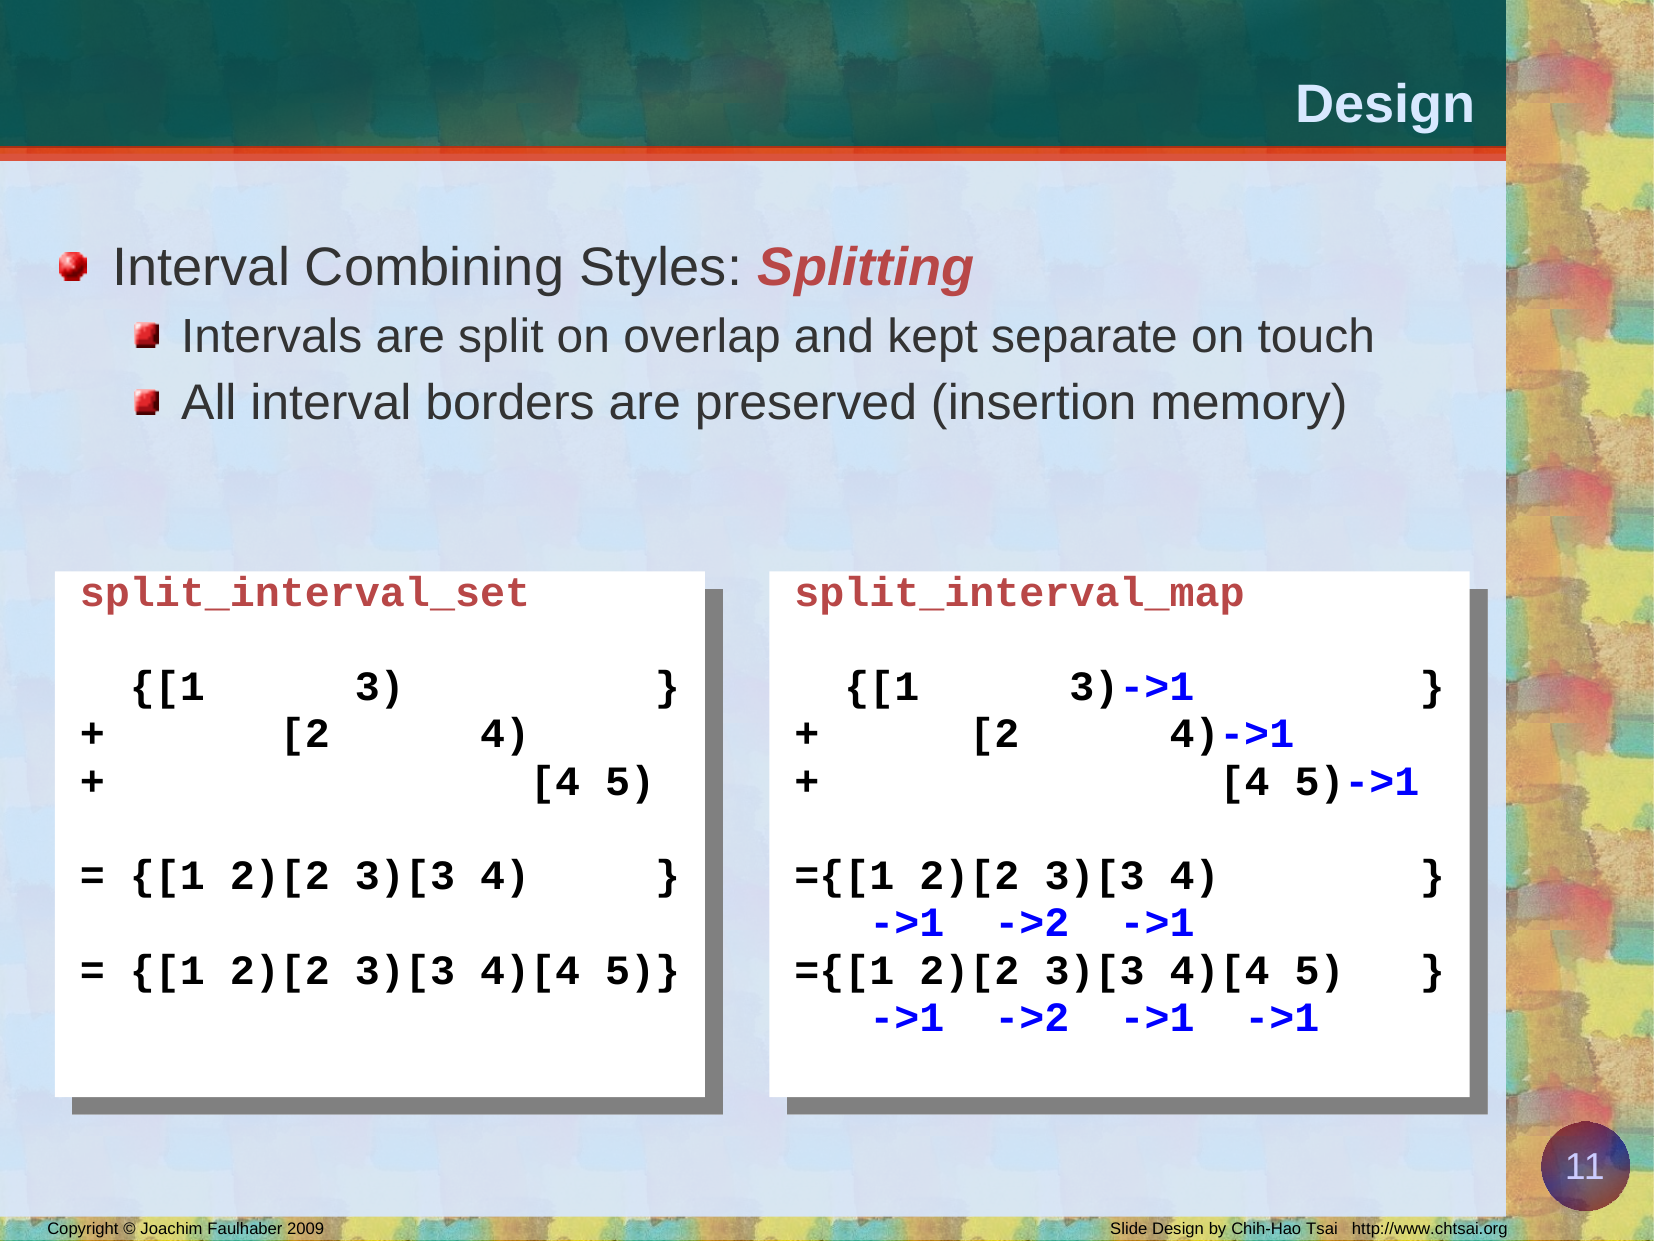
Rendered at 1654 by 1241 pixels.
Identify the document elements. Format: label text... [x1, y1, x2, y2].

text_box split_interval_set {[1 3) } + [2 4) + [4 5) = {[1 2)[2 3)[3 4) } = {[1 2)[2 3)[3 4)[4 5)} [54, 571, 705, 1098]
text_box split_interval_map {[1 3)->1 } + [2 4)->1 + [4 5)->1 ={[1 2)[2 3)[3 4) } ->1 ->2 ->1 ={[1 2)[2 3)[3 4)[4 5) } ->1 ->2 ->1 ->1 [769, 571, 1470, 1098]
title Design [29, 59, 1477, 148]
list Interval Combining Styles: Splitting Intervals are split on overlap and kept separate on touch All interval borders are preserved (insertion memory) [59, 236, 1418, 497]
